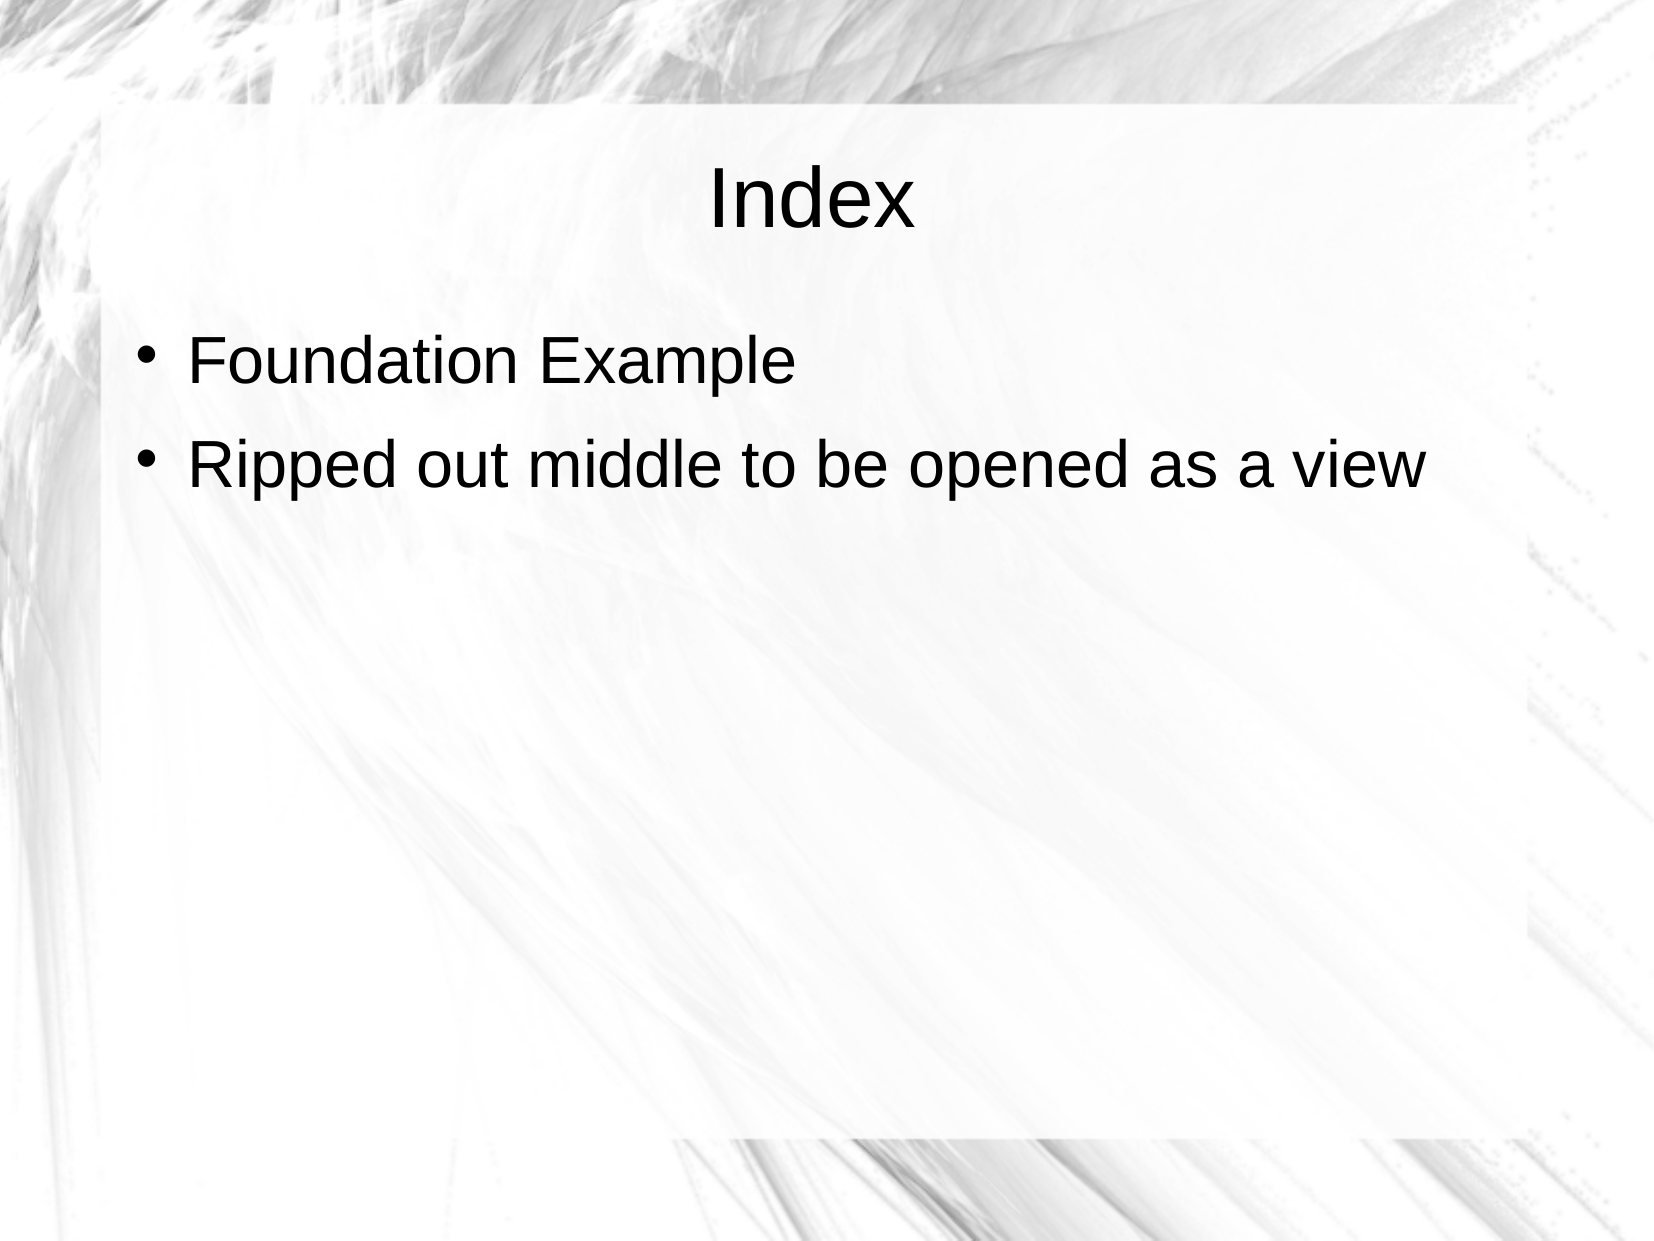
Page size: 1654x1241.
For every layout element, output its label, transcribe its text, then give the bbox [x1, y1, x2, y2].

title Index [118, 112, 1506, 281]
list Foundation Example Ripped out middle to be opened as a view [118, 319, 1571, 946]
picture [0, 0, 1654, 1241]
